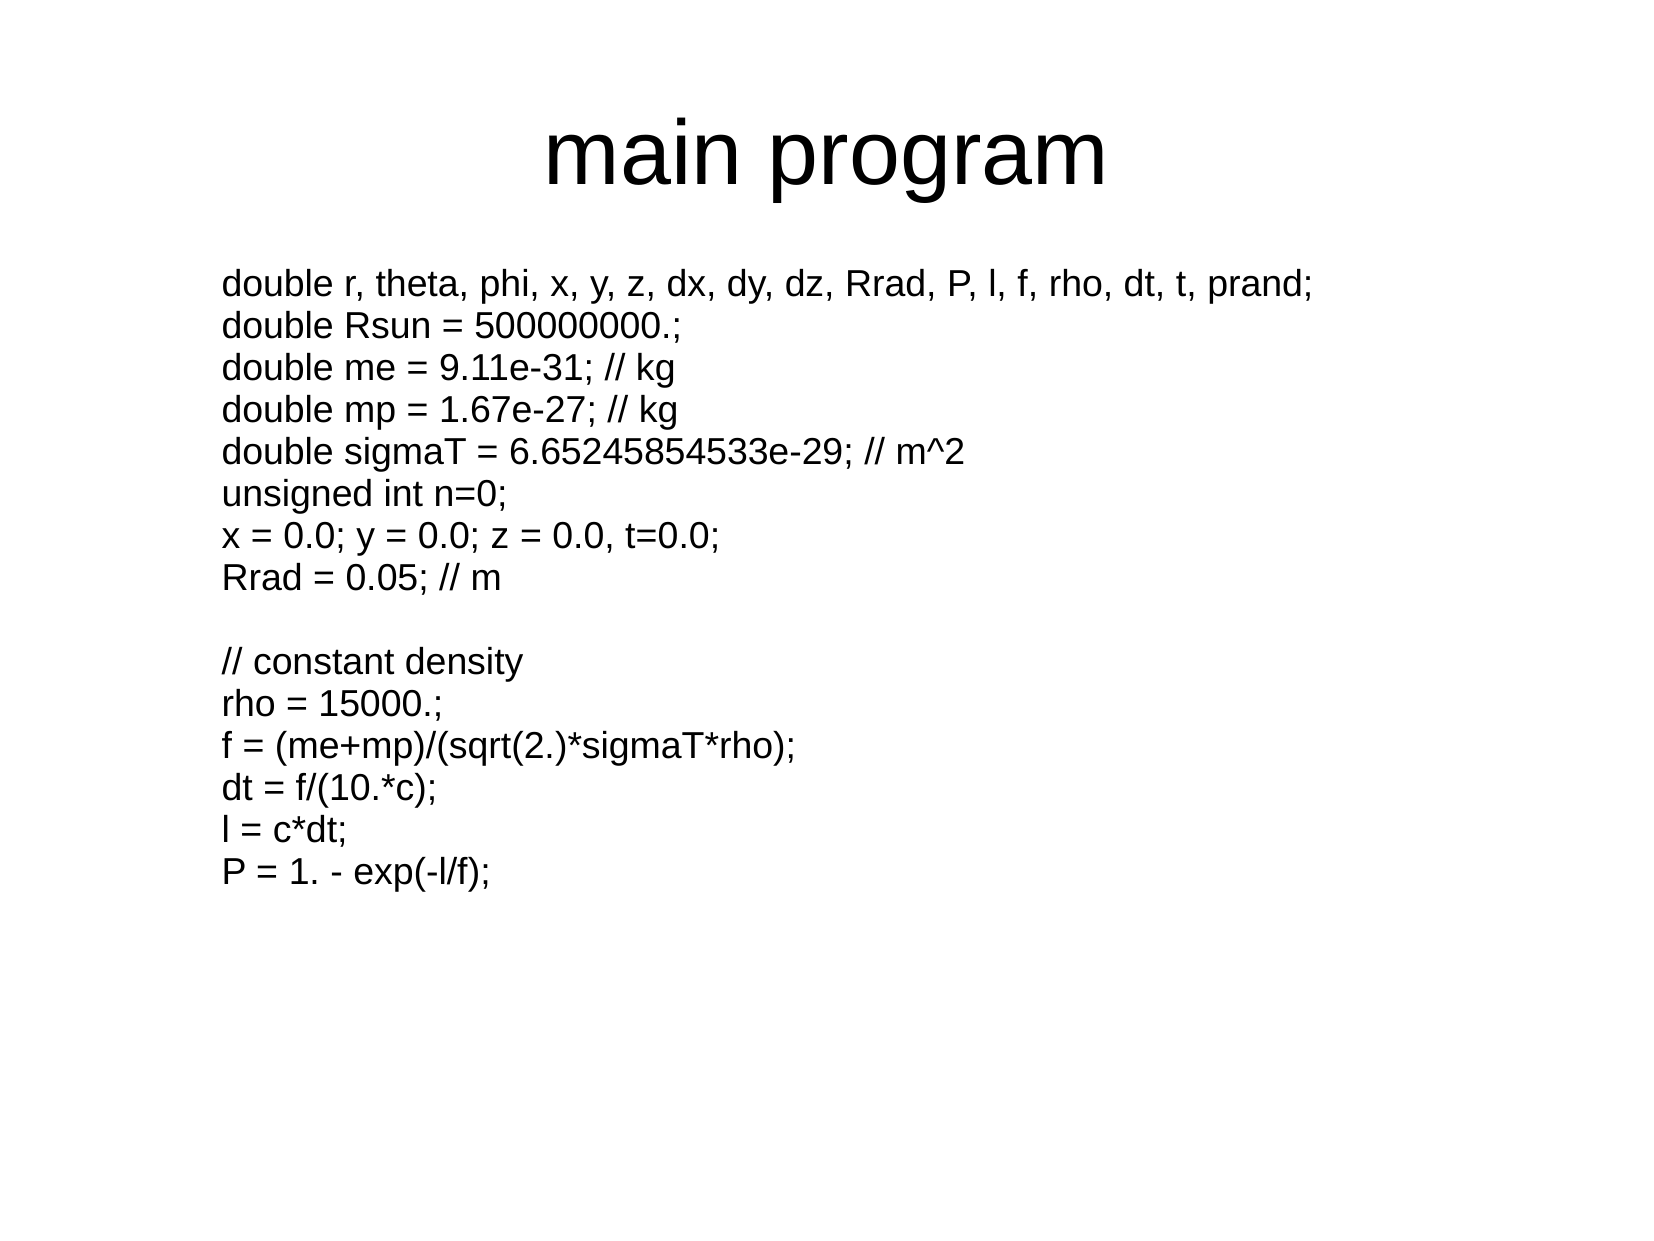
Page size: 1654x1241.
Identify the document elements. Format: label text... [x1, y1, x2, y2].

text_box double r, theta, phi, x, y, z, dx, dy, dz, Rrad, P, l, f, rho, dt, t, prand; double Rsun = 500000000.; double me = 9.11e-31; // kg double mp = 1.67e-27; // kg double sigmaT = 6.65245854533e-29; // m^2 unsigned int n=0; x = 0.0; y = 0.0; z = 0.0, t=0.0; Rrad = 0.05; // m // constant density rho = 15000.; f = (me+mp)/(sqrt(2.)*sigmaT*rho); dt = f/(10.*c); l = c*dt; P = 1. - exp(-l/f); [165, 255, 1471, 985]
title main program [82, 49, 1571, 257]
